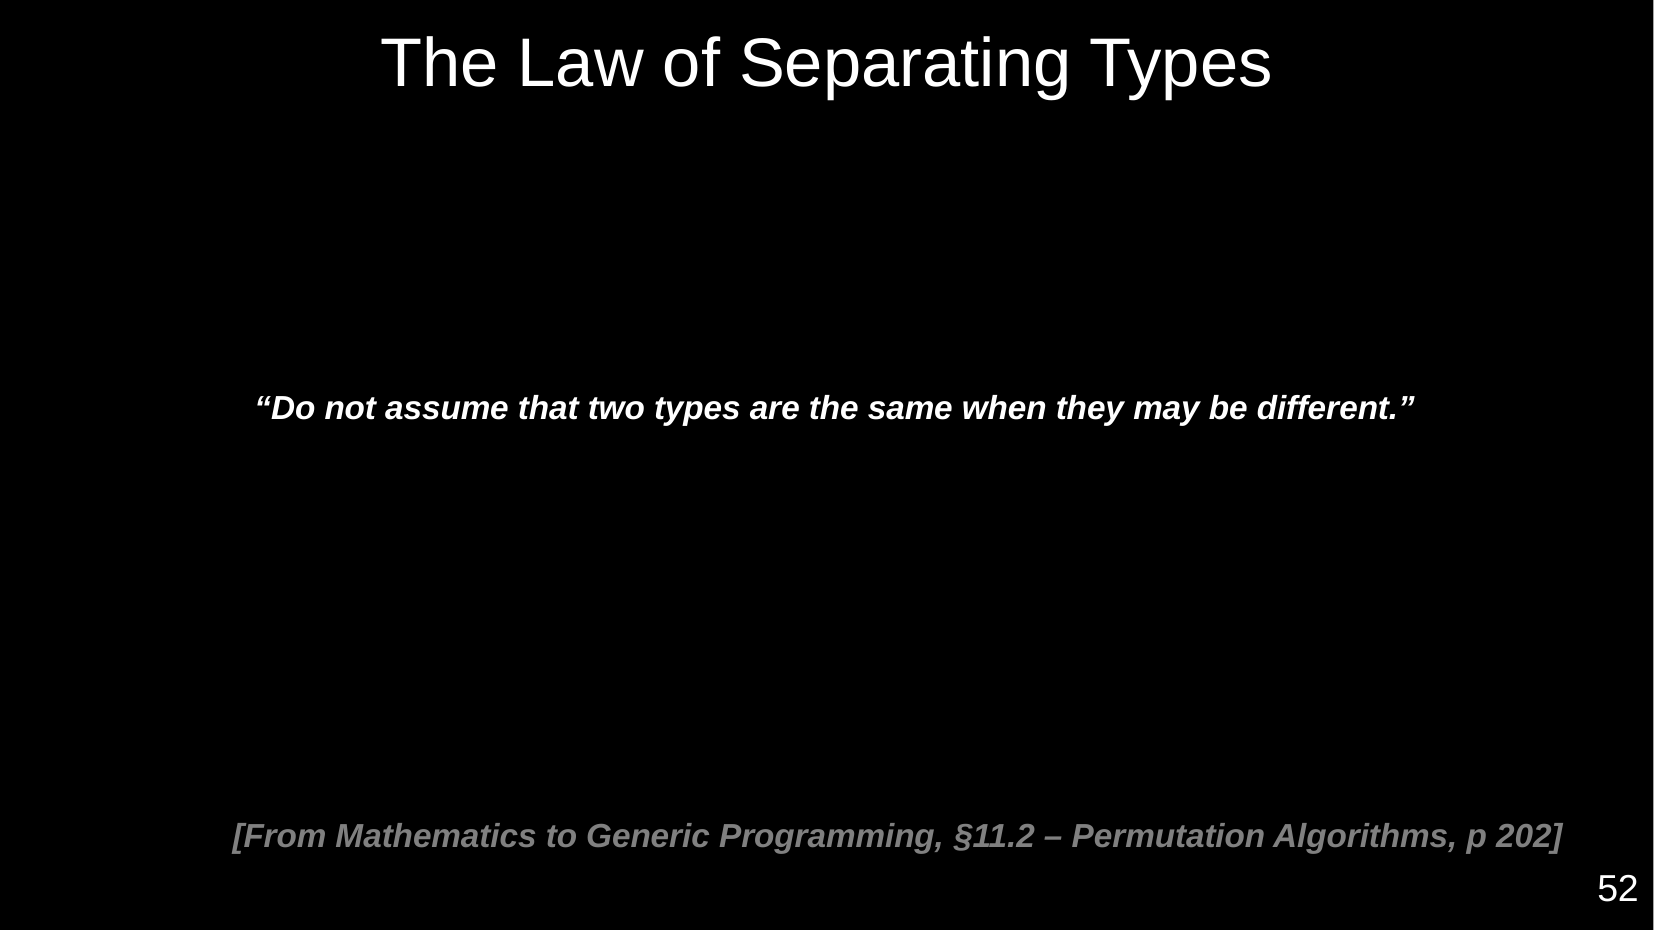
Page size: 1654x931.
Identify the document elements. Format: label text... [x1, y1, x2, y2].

text_box [From Mathematics to Generic Programming, §11.2 – Permutation Algorithms, p 202] [195, 810, 1579, 862]
text_box <number> [1024, 860, 1654, 931]
text_box “Do not assume that two types are the same when they may be different.” [91, 185, 1580, 779]
title The Law of Separating Types [82, 4, 1571, 121]
